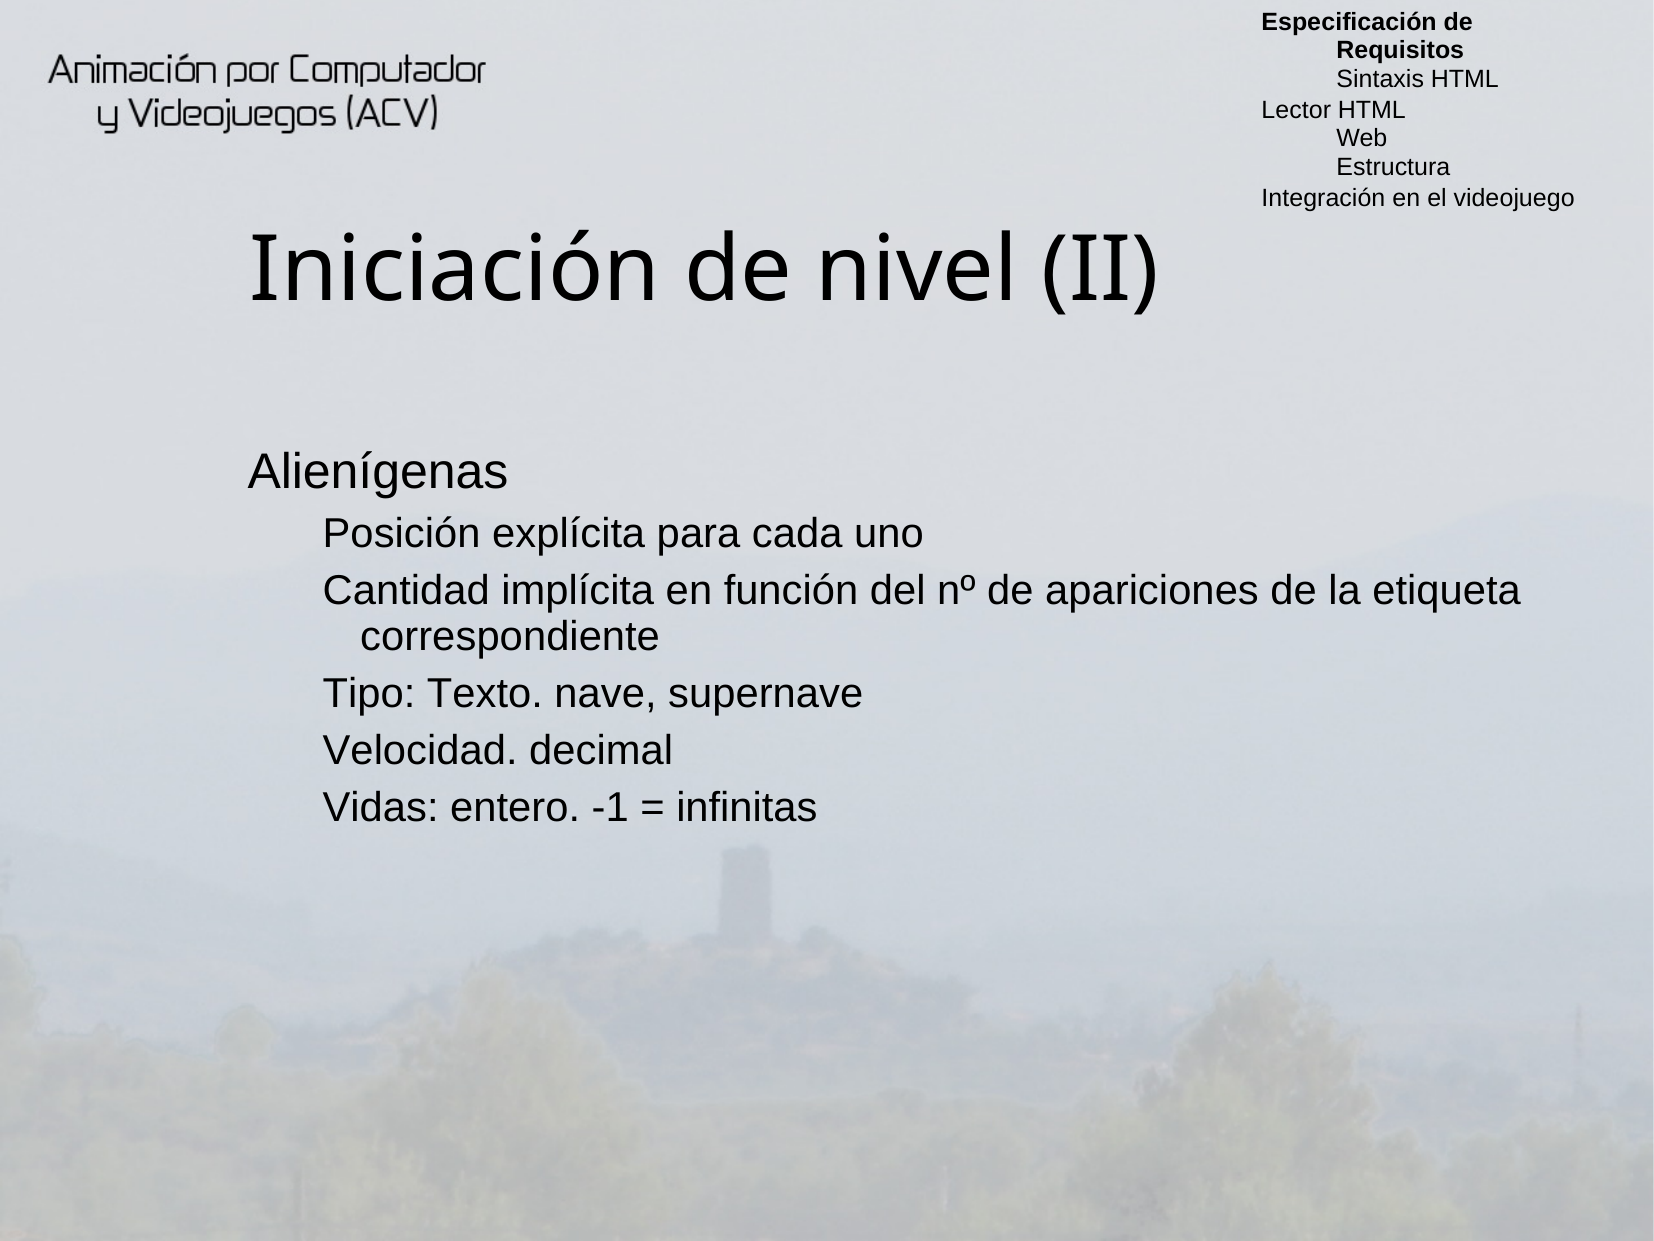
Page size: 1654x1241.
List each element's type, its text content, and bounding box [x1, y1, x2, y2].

text_box Especificación de Requisitos Sintaxis HTML Lector HTML Web Estructura Integración en el videojuego [1171, 0, 1653, 326]
picture [0, 0, 1654, 1241]
title Iniciación de nivel (II) [82, 169, 1327, 362]
list Alienígenas Posición explícita para cada uno Cantidad implícita en función del nº de apariciones de la etiqueta correspondiente Tipo: Texto. nave, supernave Velocidad. decimal Vidas: entero. -1 = infinitas [82, 358, 1595, 1149]
